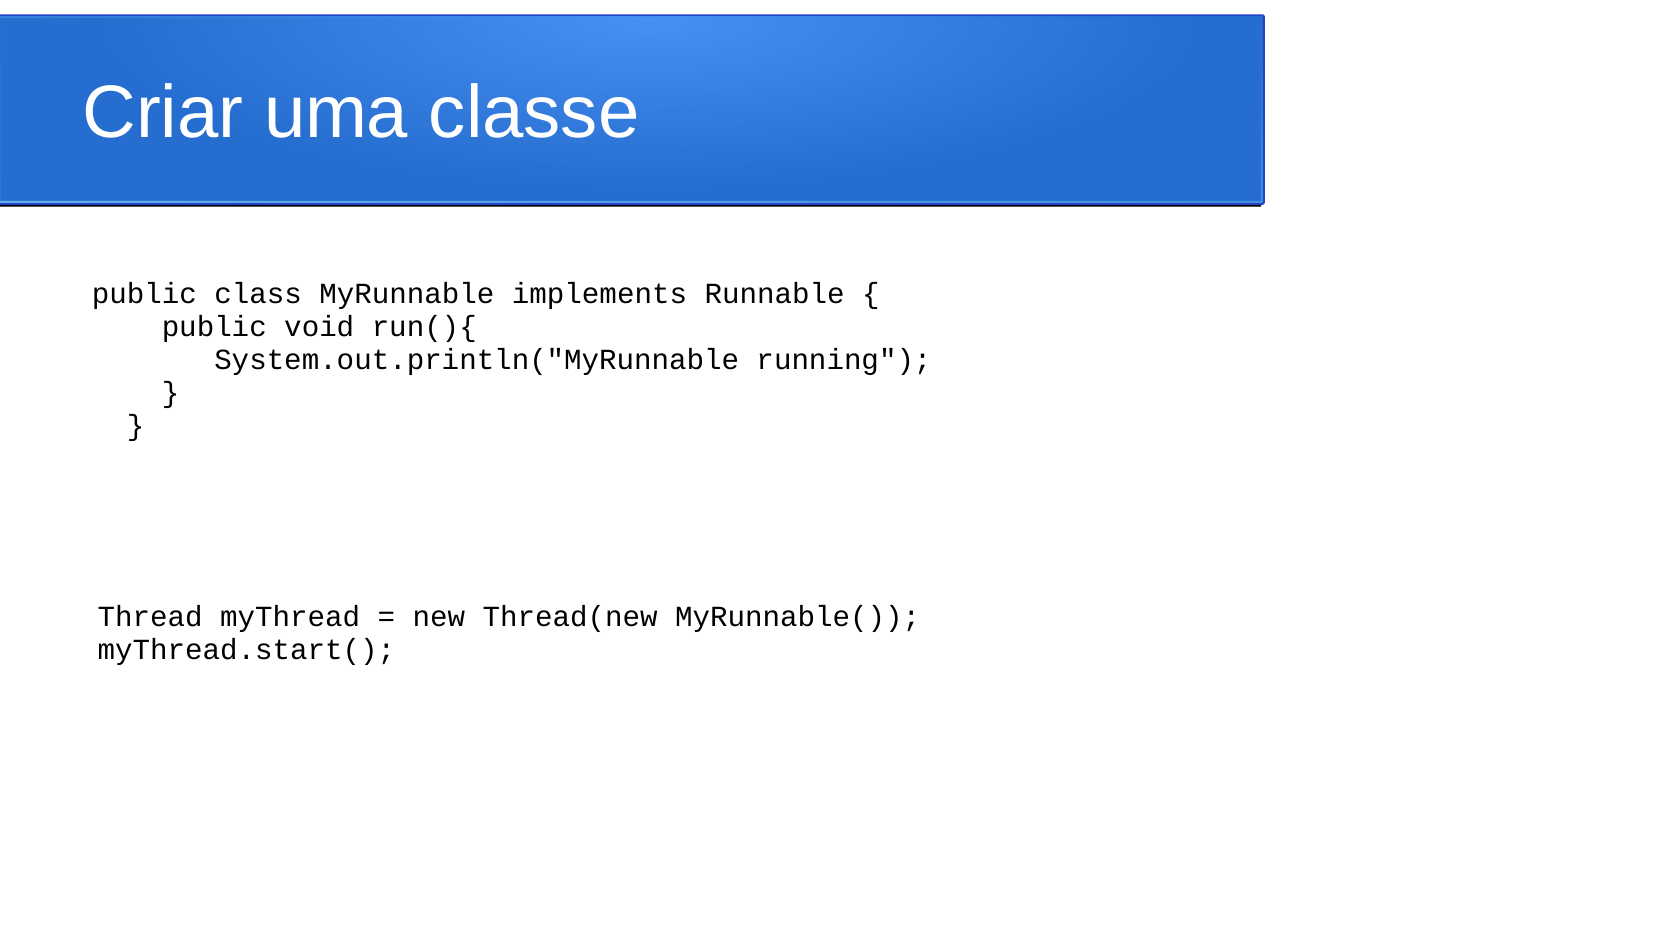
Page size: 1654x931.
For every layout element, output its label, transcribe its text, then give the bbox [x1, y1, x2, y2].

text_box Thread myThread = new Thread(new MyRunnable()); myThread.start(); [82, 595, 1022, 875]
text_box public class MyRunnable implements Runnable { public void run(){ System.out.println("MyRunnable running"); } } [77, 271, 1016, 551]
title Criar uma classe [82, 35, 1235, 189]
